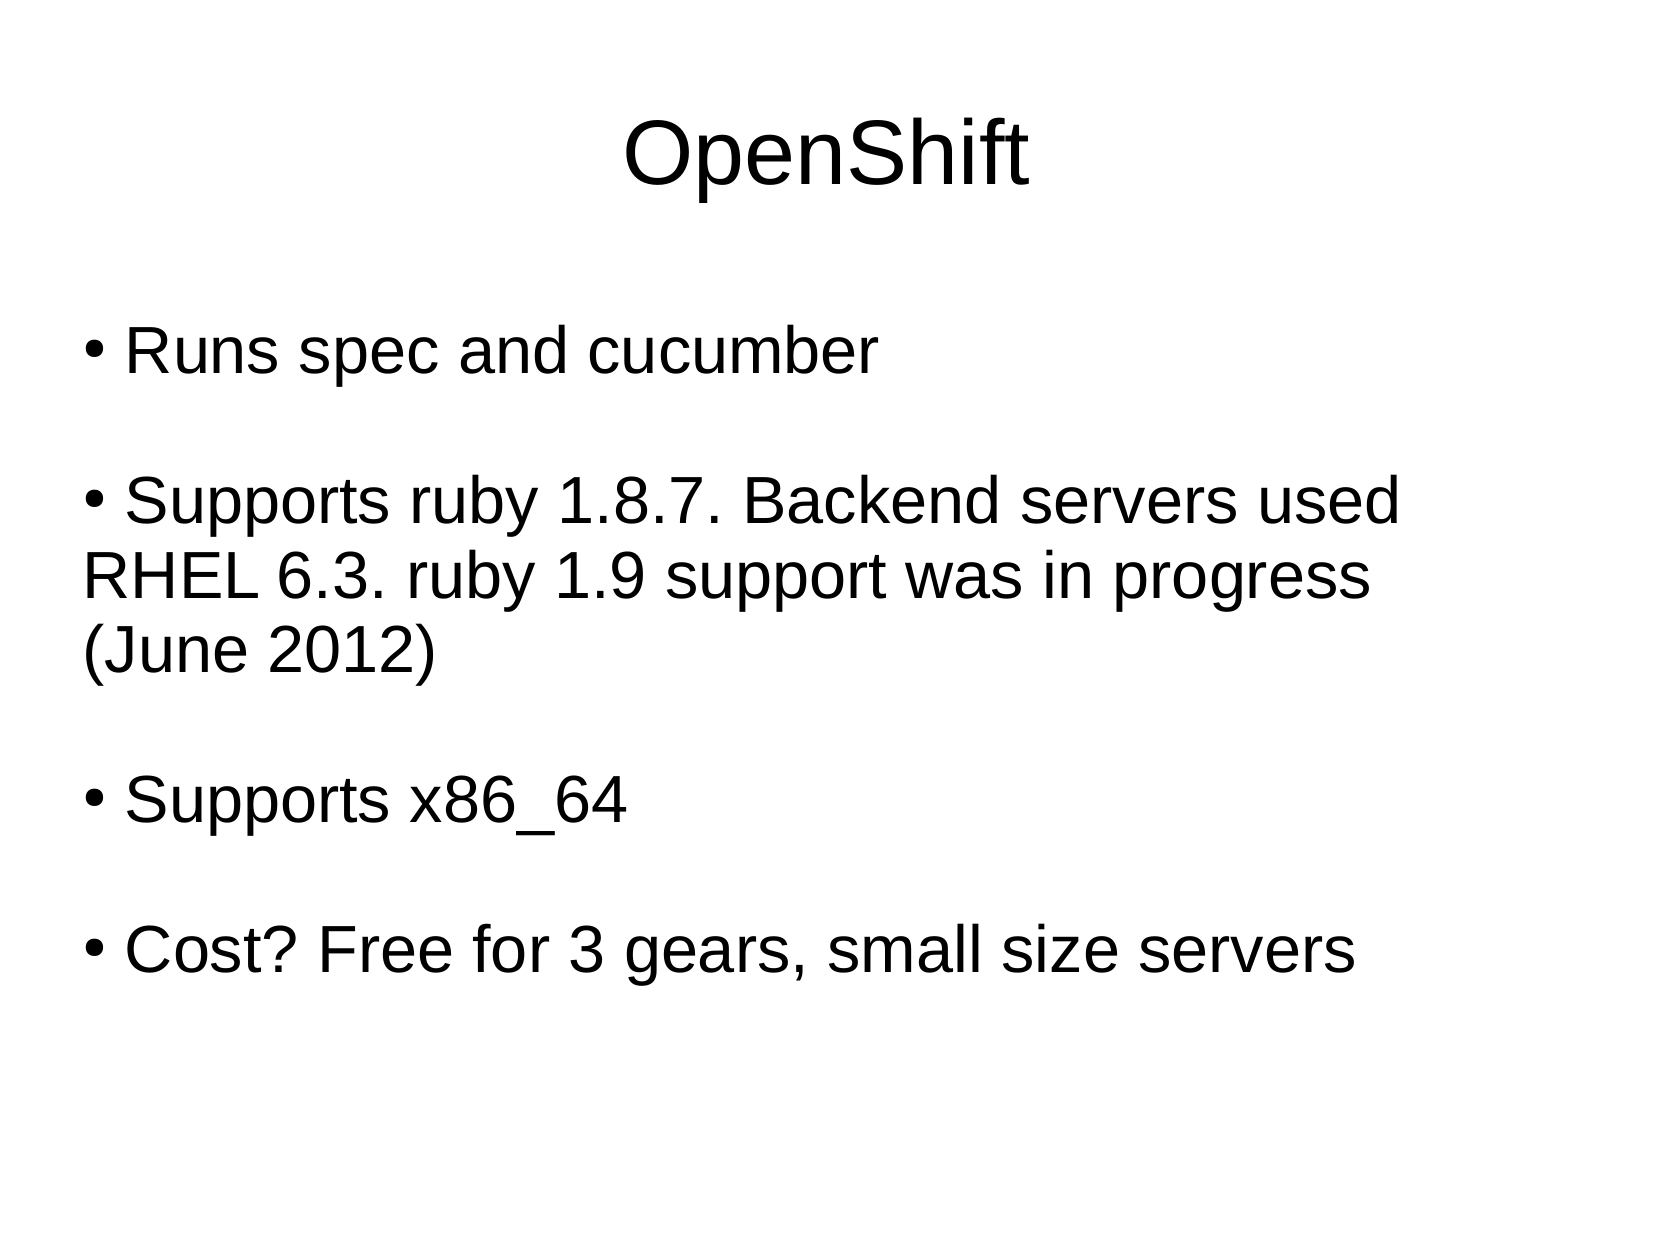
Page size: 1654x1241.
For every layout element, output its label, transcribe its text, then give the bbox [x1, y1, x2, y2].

title OpenShift [82, 49, 1571, 257]
subtitle Runs spec and cucumber Supports ruby 1.8.7. Backend servers used RHEL 6.3. ruby 1.9 support was in progress (June 2012) Supports x86_64 Cost? Free for 3 gears, small size servers [82, 290, 1538, 1010]
